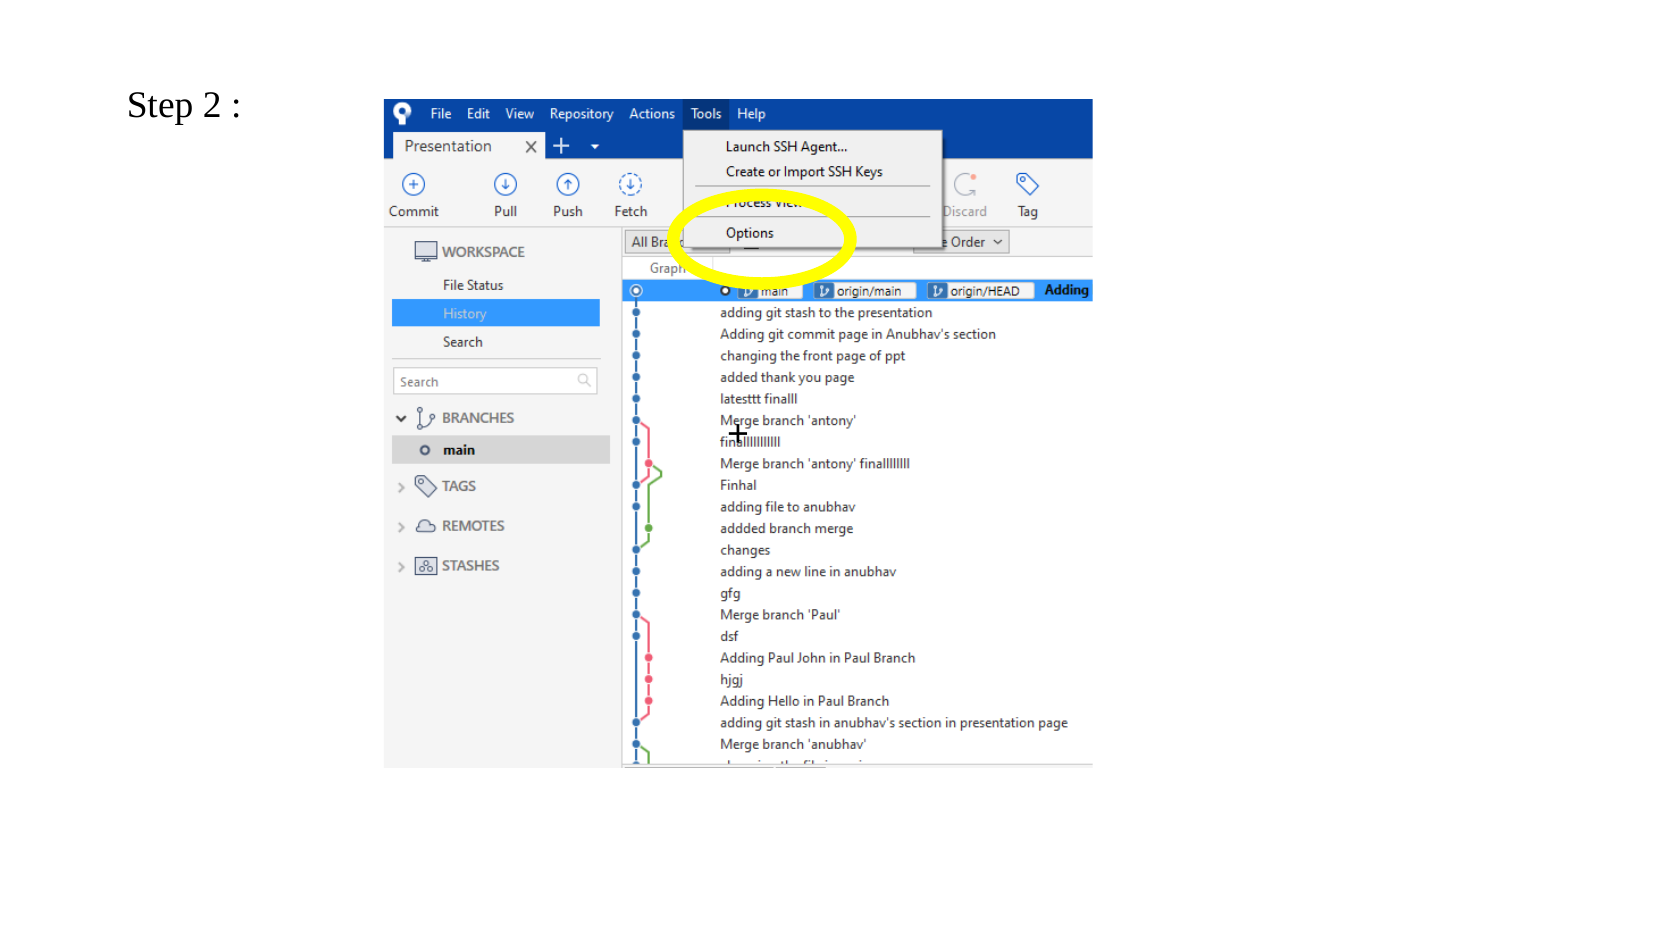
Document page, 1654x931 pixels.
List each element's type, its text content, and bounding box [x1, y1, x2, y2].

picture [383, 99, 1093, 768]
text_box [673, 194, 851, 284]
text_box Step 2 : [112, 76, 467, 136]
